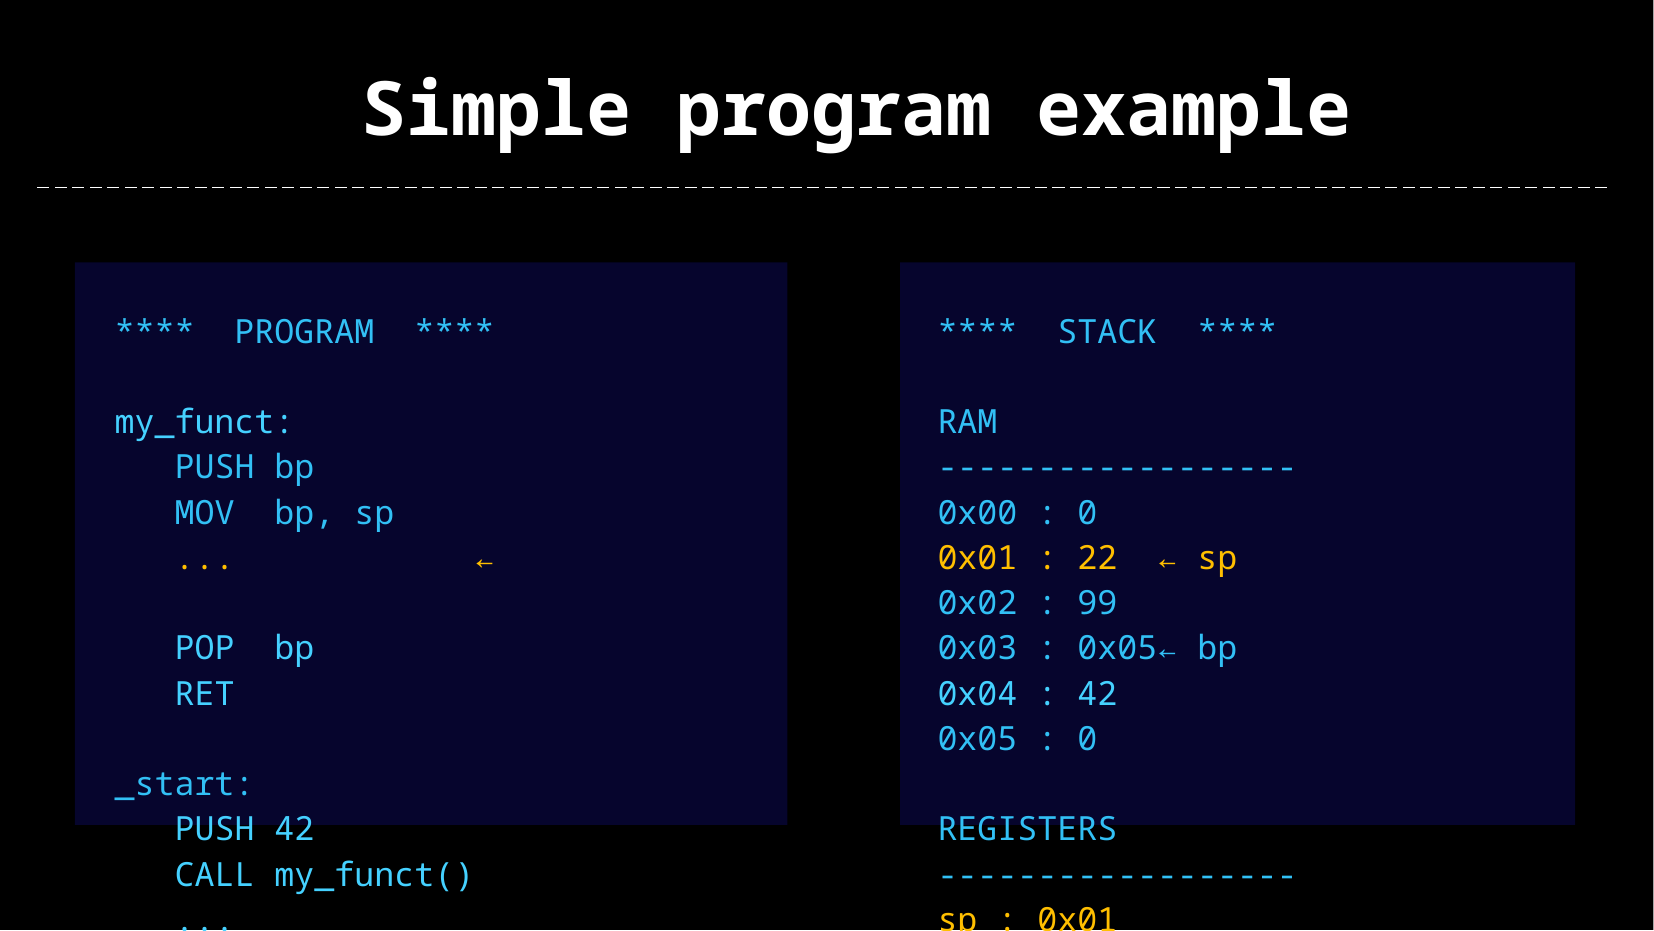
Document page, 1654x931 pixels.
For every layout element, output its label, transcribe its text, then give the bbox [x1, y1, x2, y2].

text_box [943, 819, 951, 825]
text_box [180, 819, 189, 825]
text_box [900, 262, 1576, 825]
text_box [1083, 819, 1091, 825]
text_box [74, 262, 788, 825]
text_box **** STACK **** RAM ------------------ 0x00 : 0 0x01 : 22 ← sp 0x02 : 99 0x03 : 0x05← bp 0x04 : 42 0x05 : 0 REGISTERS ------------------ sp : 0x01 bp : 0x03 [937, 262, 1538, 802]
title Simple program example [112, 24, 1601, 188]
text_box **** PROGRAM **** my_funct: PUSH bp MOV bp, sp ... ← POP bp RET _start: PUSH 42 CALL my_funct() ... [114, 262, 748, 802]
